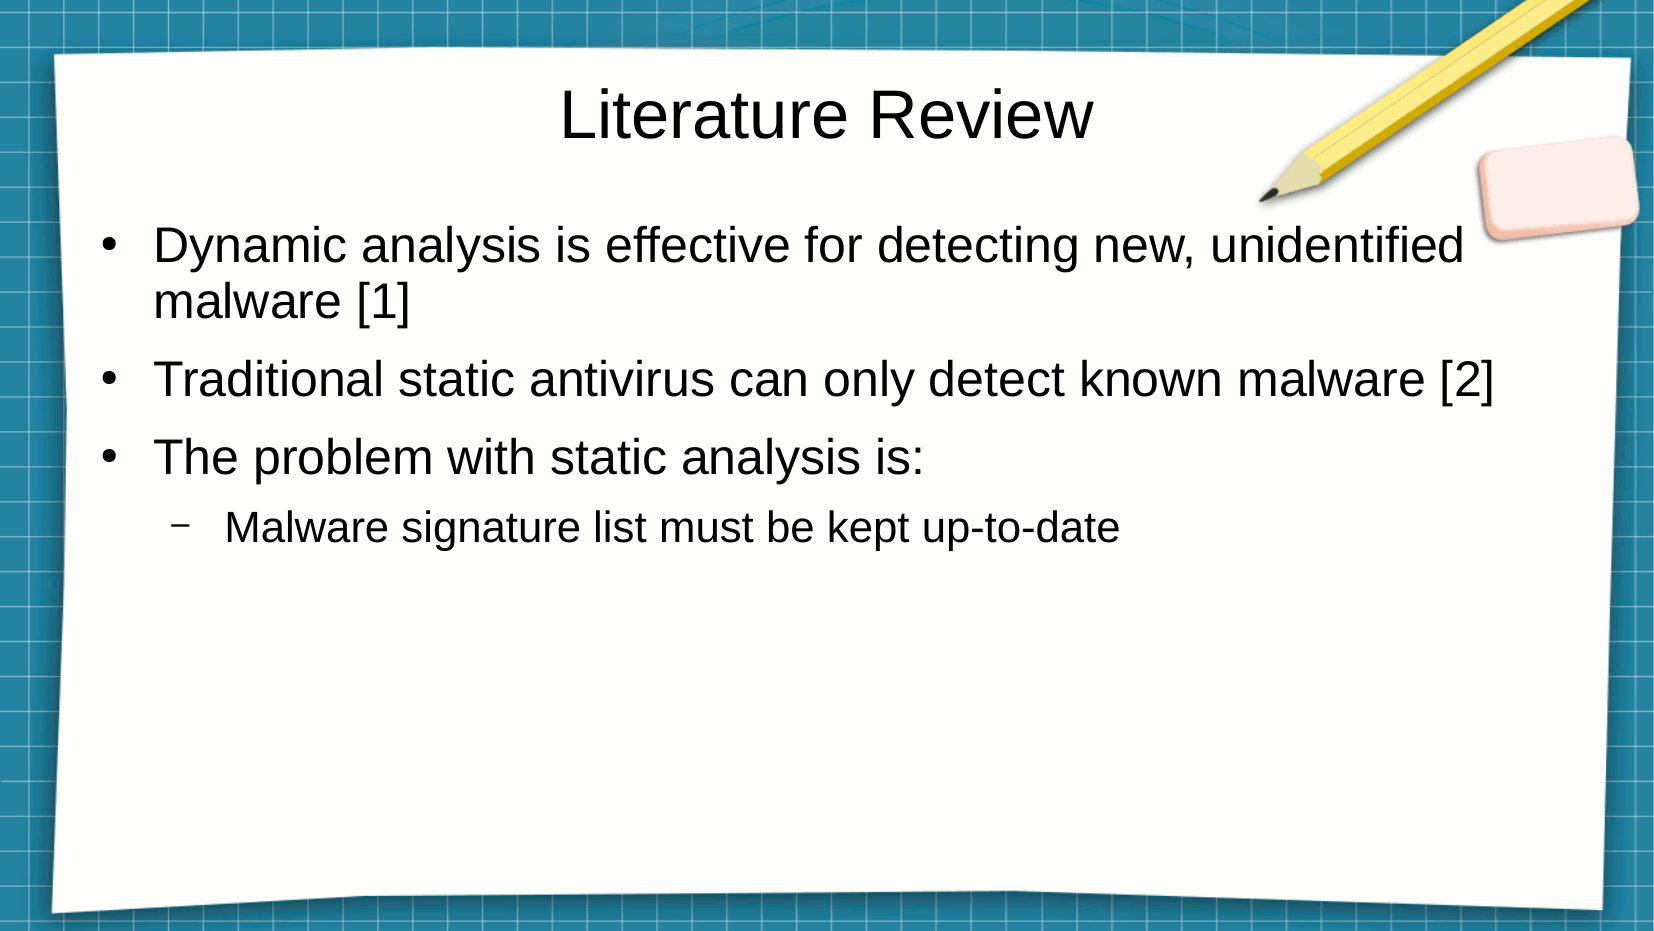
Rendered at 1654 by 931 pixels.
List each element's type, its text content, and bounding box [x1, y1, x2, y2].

title Literature Review [82, 37, 1571, 193]
list Dynamic analysis is effective for detecting new, unidentified malware [1] Traditional static antivirus can only detect known malware [2] The problem with static analysis is: Malware signature list must be kept up-to-date [82, 217, 1571, 788]
picture [0, 0, 1654, 931]
